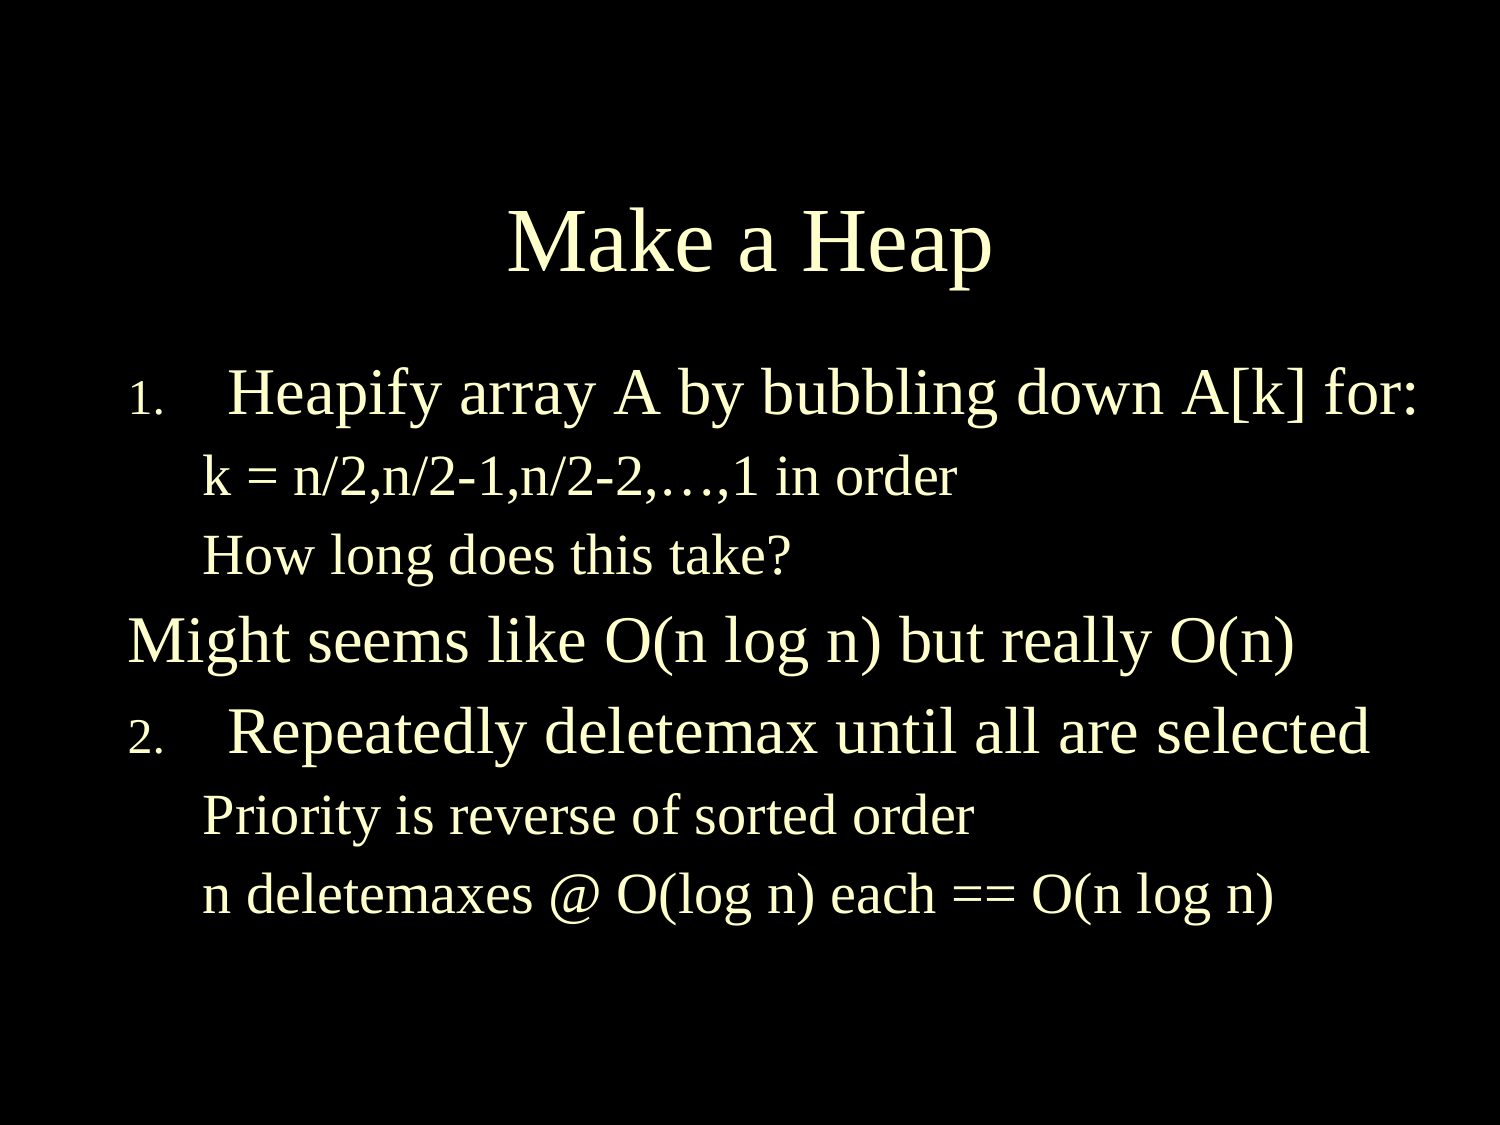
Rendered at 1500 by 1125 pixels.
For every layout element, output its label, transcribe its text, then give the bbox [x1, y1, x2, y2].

title Make a Heap [22, 145, 1480, 336]
list Heapify array A by bubbling down A[k] for: k = n/2,n/2-1,n/2-2,…,1 in order How long does this take? Might seems like O(n log n) but really O(n) Repeatedly deletemax until all are selected Priority is reverse of sorted order n deletemaxes @ O(log n) each == O(n log n) [112, 347, 1482, 1026]
